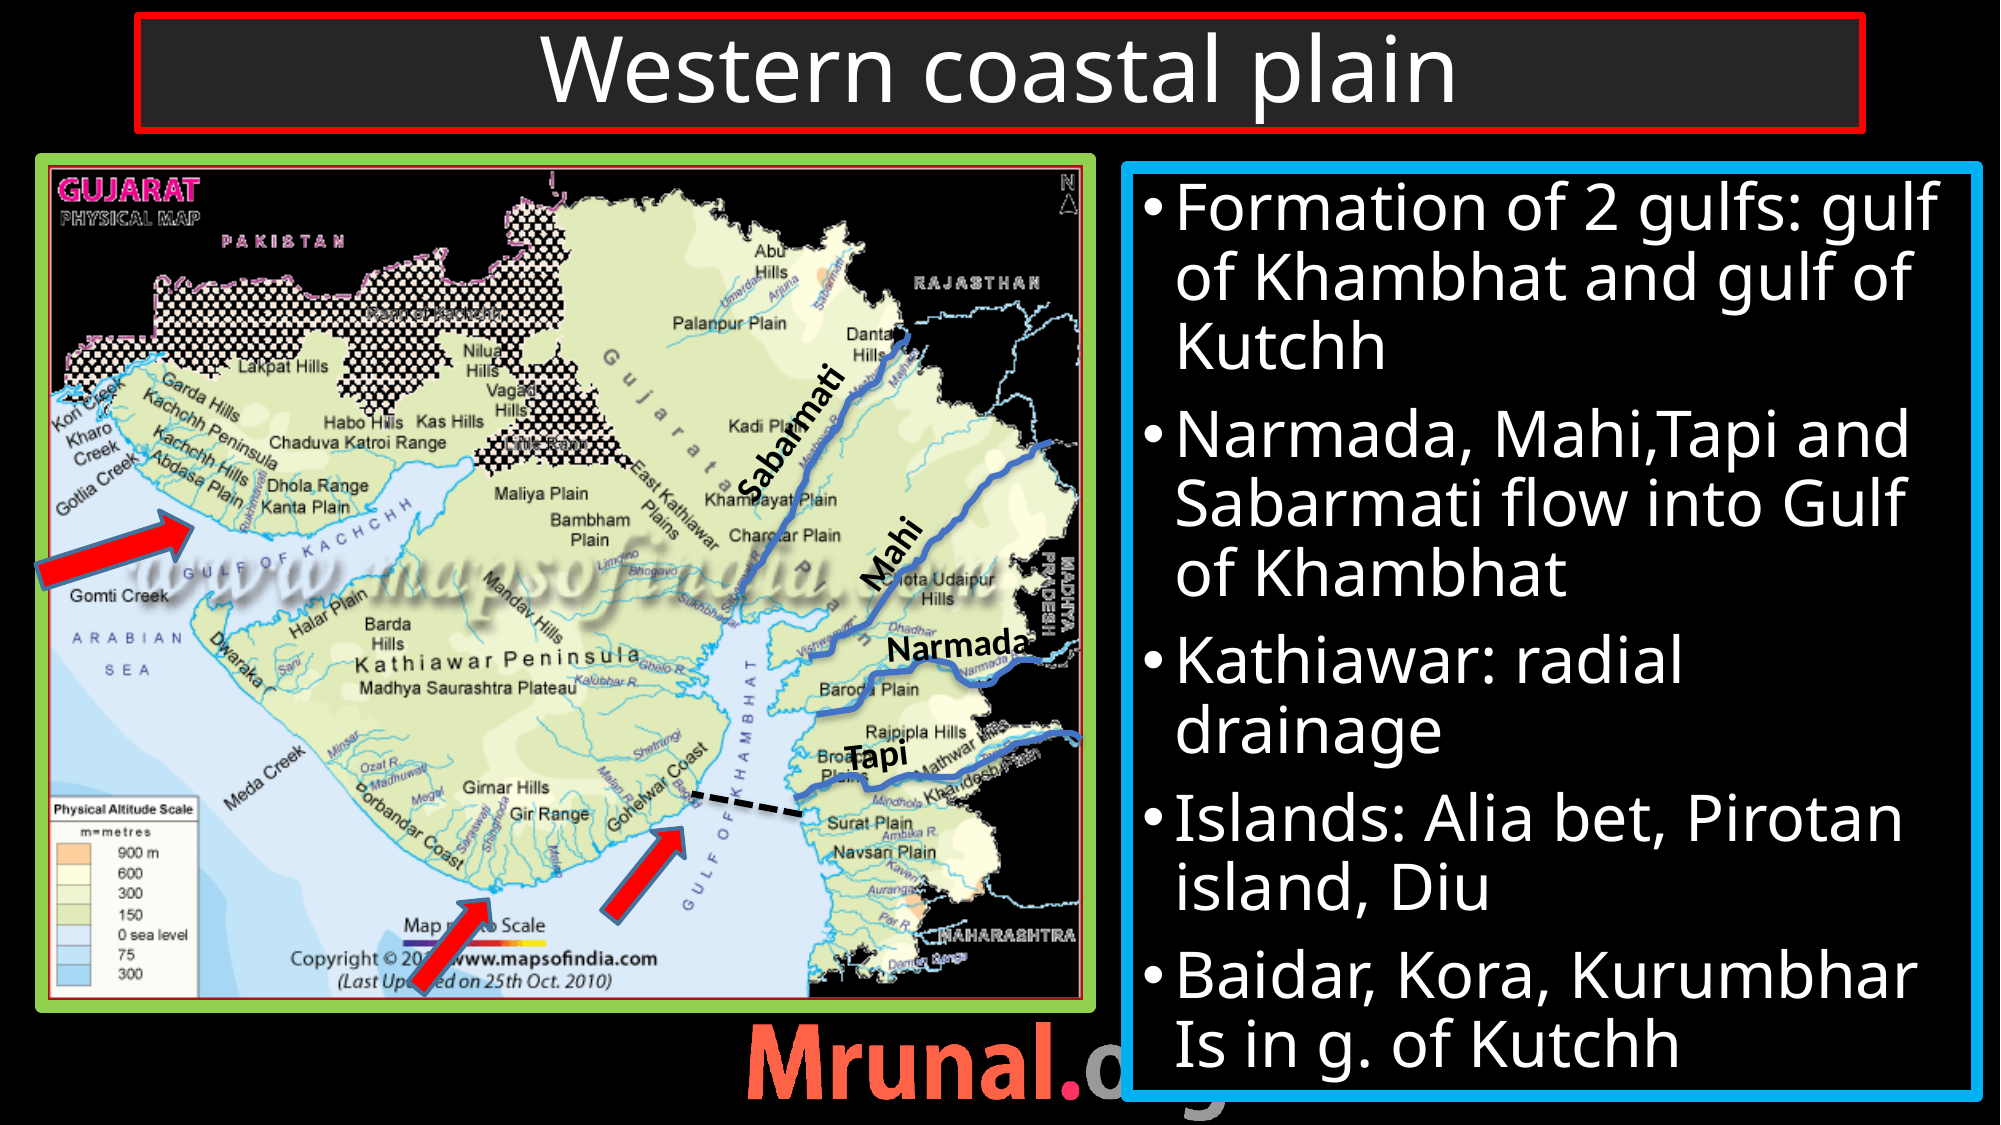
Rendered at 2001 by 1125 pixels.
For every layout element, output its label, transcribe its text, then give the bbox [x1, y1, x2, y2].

text_box Mahi [832, 414, 1000, 615]
text_box [601, 827, 685, 924]
list Formation of 2 gulfs: gulf of Khambhat and gulf of Kutchh Narmada, Mahi,Tapi and Sabarmati flow into Gulf of Khambhat Kathiawar: radial drainage Islands: Alia bet, Pirotan island, Diu Baidar, Kora, Kurumbhar Is in g. of Kutchh [1127, 167, 1977, 1096]
text_box Narmada [869, 605, 1077, 679]
title Western coastal plain [137, 15, 1863, 131]
text_box [407, 899, 492, 996]
picture [47, 165, 1084, 1001]
picture [741, 1005, 1230, 1125]
text_box [35, 510, 193, 590]
text_box Tapi [826, 705, 1036, 788]
text_box Sabarmati [709, 325, 877, 526]
